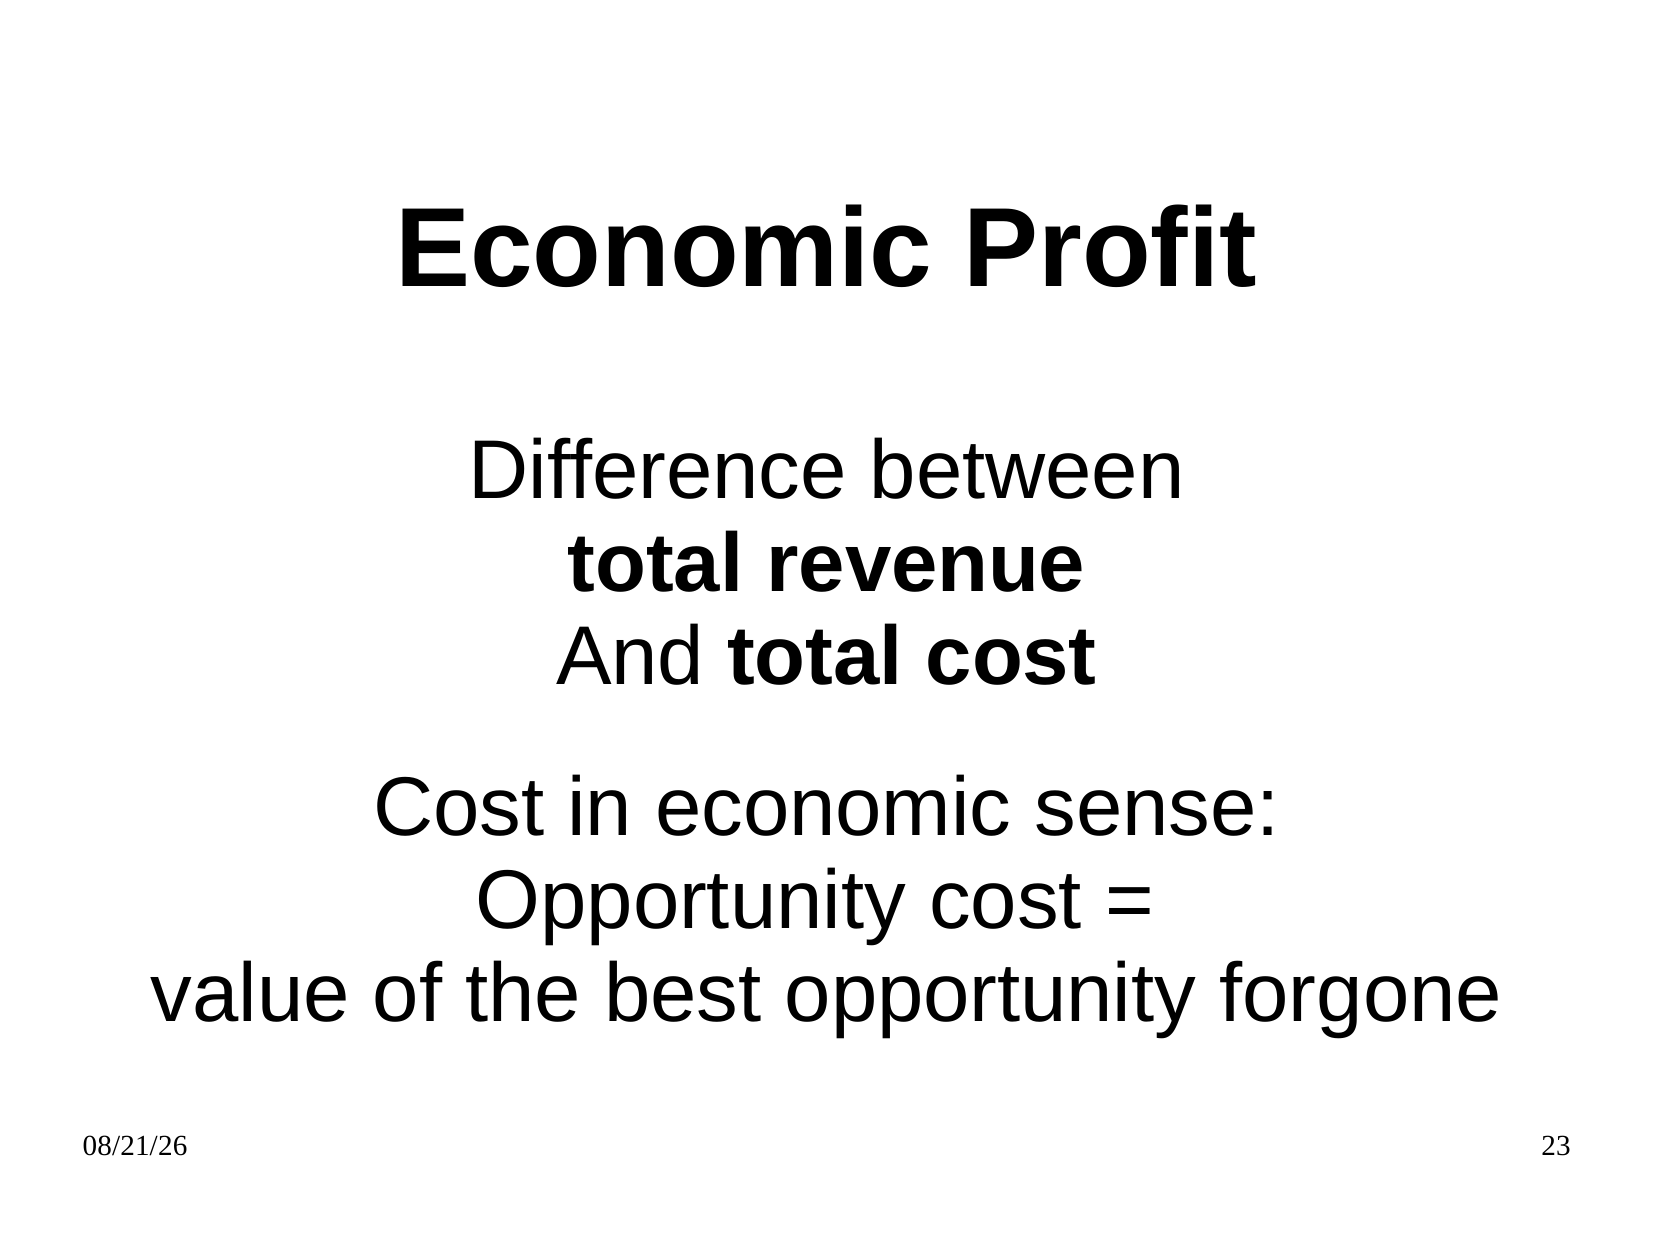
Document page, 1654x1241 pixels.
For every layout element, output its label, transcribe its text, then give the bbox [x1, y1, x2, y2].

title Economic Profit [82, 143, 1571, 352]
text_box Cost in economic sense: Opportunity cost = value of the best opportunity forgone [82, 759, 1571, 1040]
subtitle Difference between total revenue And total cost [82, 423, 1571, 703]
